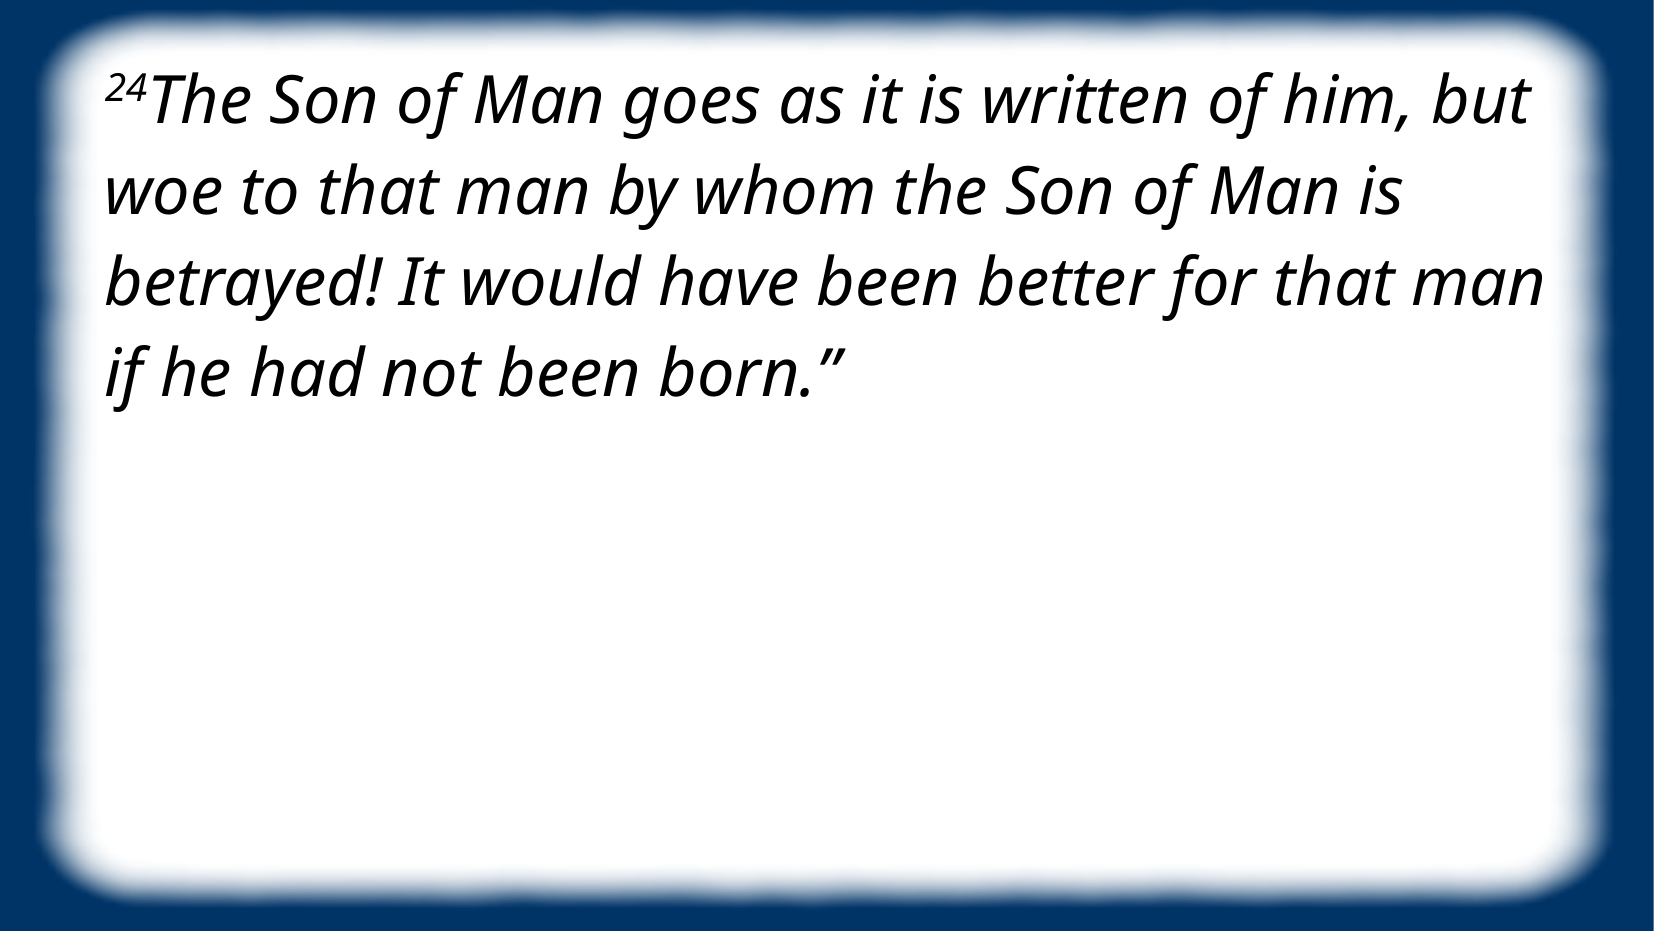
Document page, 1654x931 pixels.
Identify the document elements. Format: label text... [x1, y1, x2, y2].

picture [0, 0, 1654, 931]
text_box 24The Son of Man goes as it is written of him, but woe to that man by whom the Son of Man is betrayed! It would have been better for that man if he had not been born.” [90, 45, 1576, 415]
